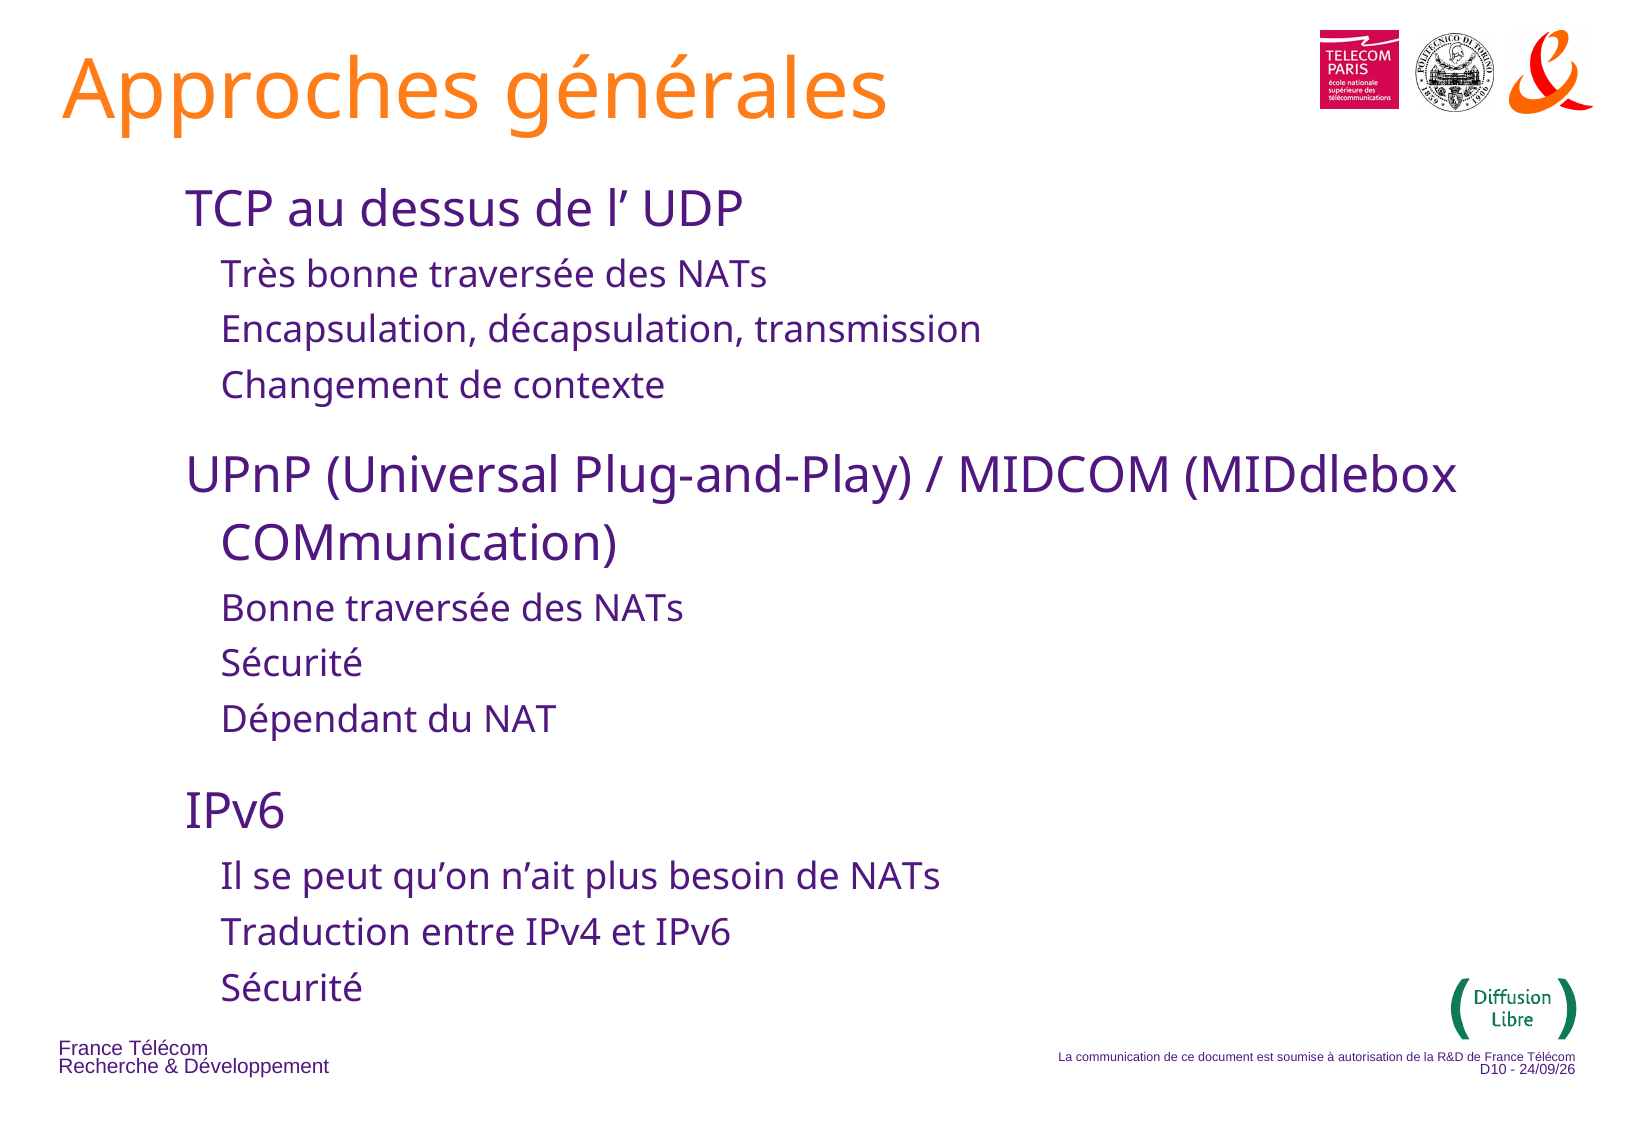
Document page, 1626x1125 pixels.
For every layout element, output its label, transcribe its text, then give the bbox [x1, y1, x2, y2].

list IPv6 Il se peut qu’on n’ait plus besoin de NATs Traduction entre IPv4 et IPv6 Sécurité [133, 766, 1106, 1056]
picture [1415, 33, 1494, 112]
list TCP au dessus de l’ UDP Très bonne traversée des NATs Encapsulation, décapsulation, transmission Changement de contexte [133, 164, 1077, 430]
list UPnP (Universal Plug-and-Play) / MIDCOM (MIDdlebox COMmunication) Bonne traversée des NATs Sécurité Dépendant du NAT [133, 430, 1573, 782]
picture [1320, 30, 1399, 109]
title Approches générales [48, 37, 1409, 201]
picture [1509, 30, 1593, 114]
